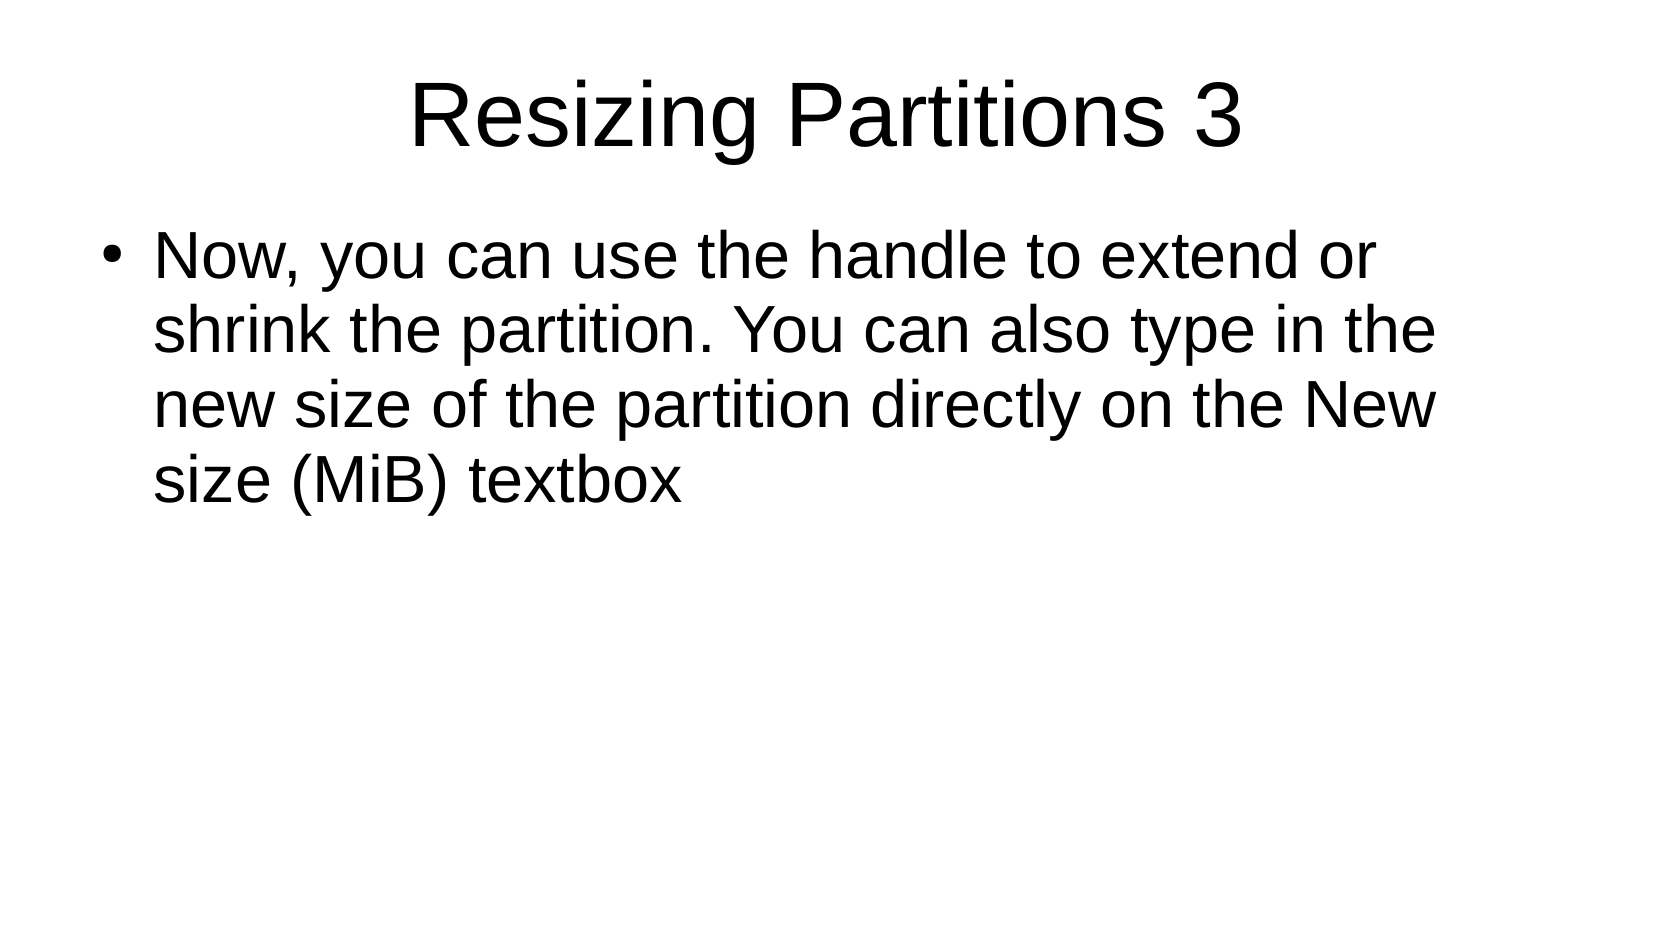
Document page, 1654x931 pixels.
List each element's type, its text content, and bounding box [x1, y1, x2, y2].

title Resizing Partitions 3 [82, 37, 1571, 193]
list Now, you can use the handle to extend or shrink the partition. You can also type in the new size of the partition directly on the New size (MiB) textbox [82, 217, 1571, 758]
